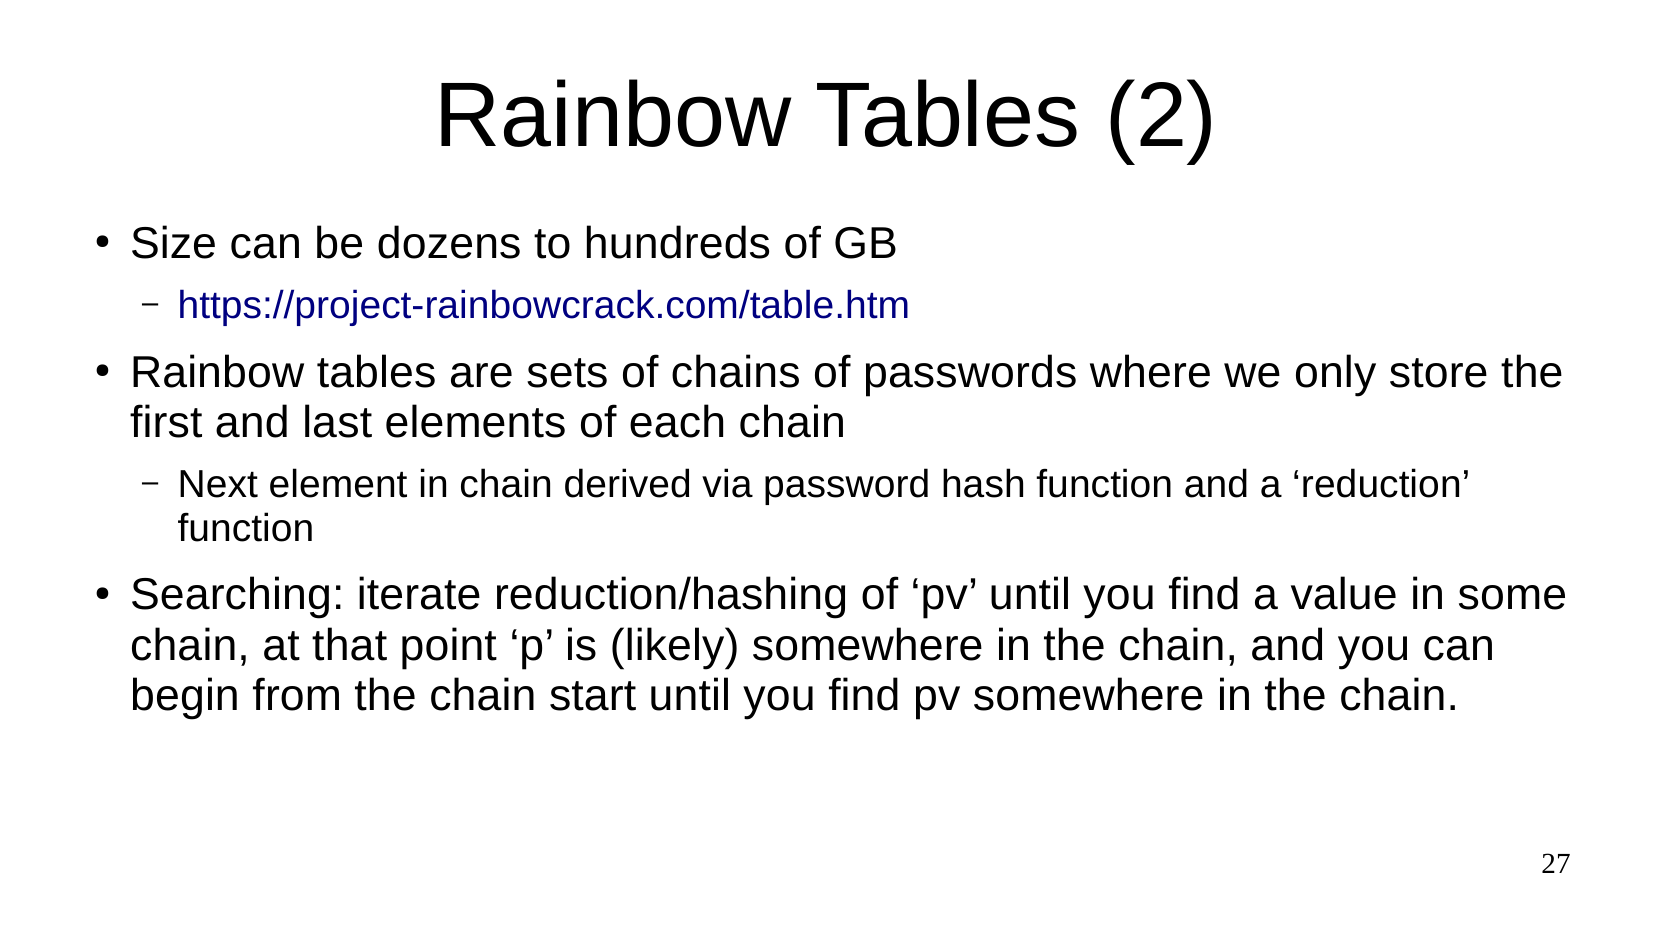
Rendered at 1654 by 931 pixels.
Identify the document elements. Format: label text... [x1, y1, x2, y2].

title Rainbow Tables (2) [82, 37, 1571, 193]
list Size can be dozens to hundreds of GB https://project-rainbowcrack.com/table.htm Rainbow tables are sets of chains of passwords where we only store the first and last elements of each chain Next element in chain derived via password hash function and a ‘reduction’ function Searching: iterate reduction/hashing of ‘pv’ until you find a value in some chain, at that point ‘p’ is (likely) somewhere in the chain, and you can begin from the chain start until you find pv somewhere in the chain. [82, 217, 1571, 758]
